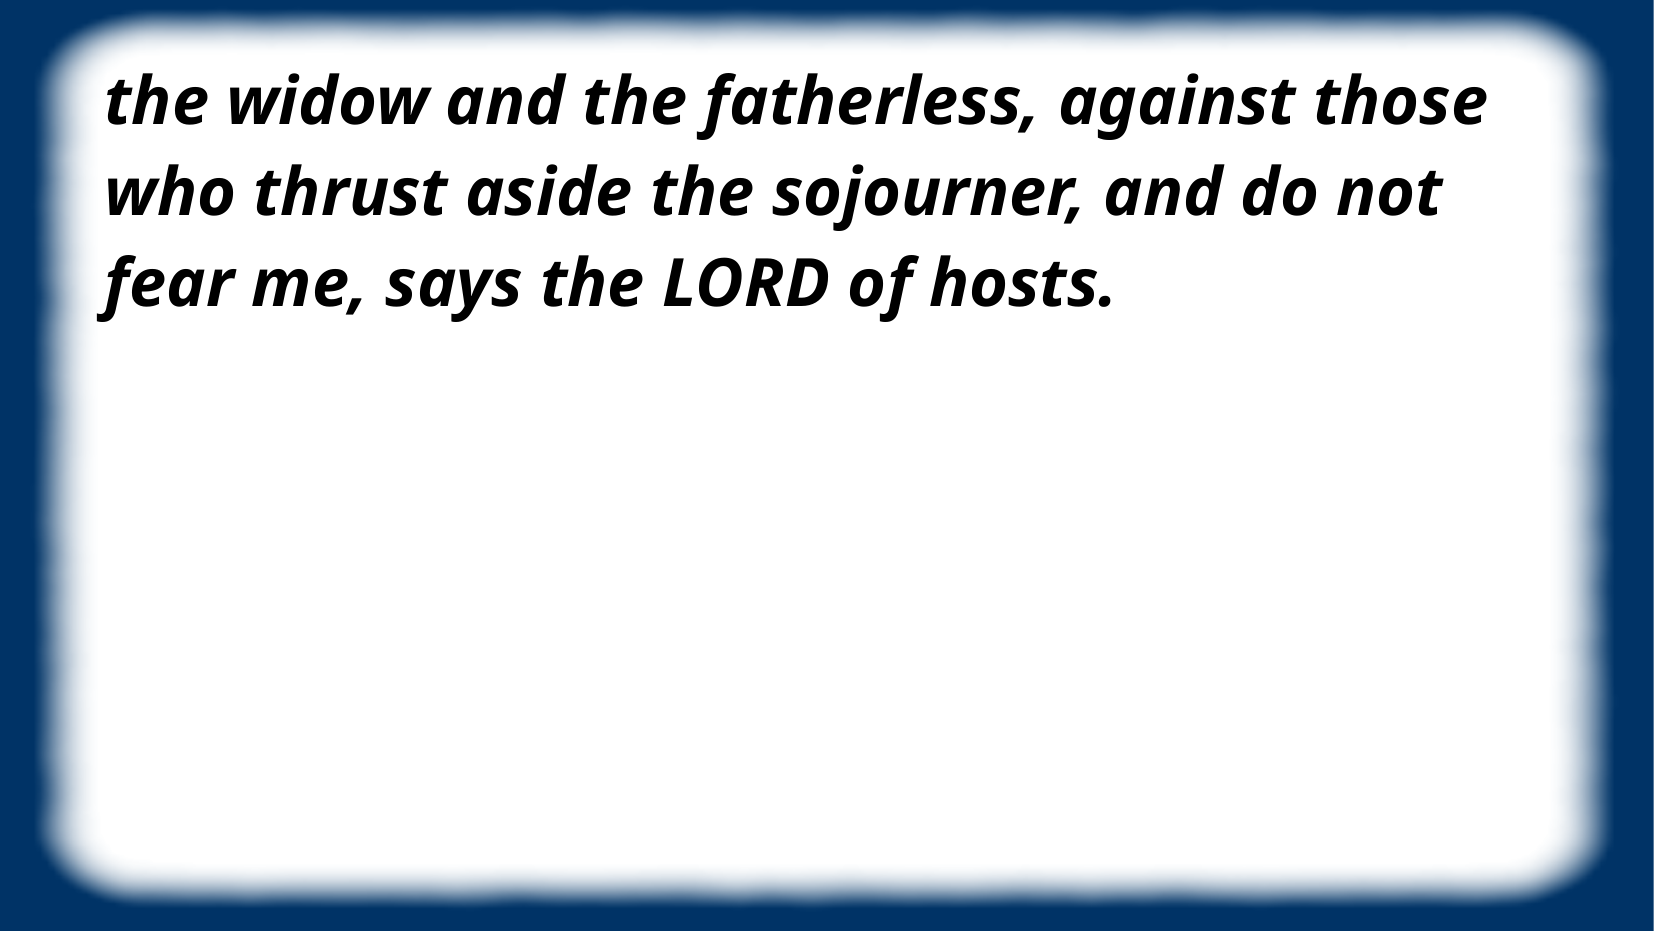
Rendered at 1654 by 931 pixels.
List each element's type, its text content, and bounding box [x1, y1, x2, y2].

text_box the widow and the fatherless, against those who thrust aside the sojourner, and do not fear me, says the Lord of hosts. [90, 45, 1561, 327]
picture [0, 0, 1654, 931]
